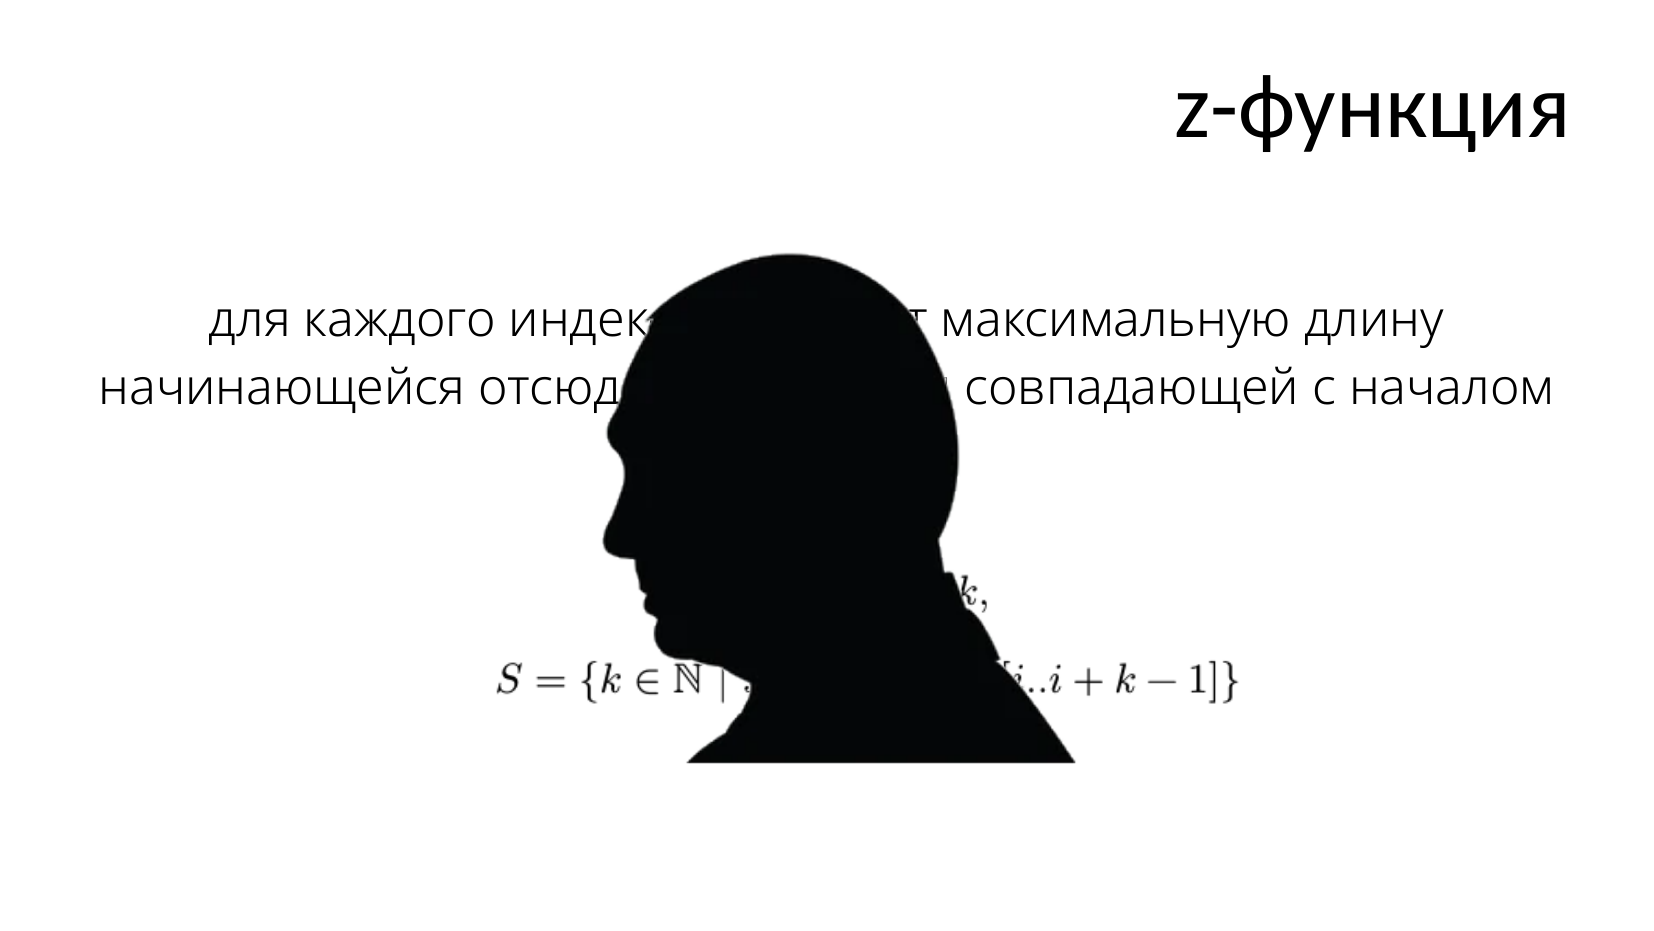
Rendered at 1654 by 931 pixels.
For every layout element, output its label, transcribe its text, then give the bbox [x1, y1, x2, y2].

title z-функция [82, 37, 1571, 193]
subtitle для каждого индекса i находит максимальную длину начинающейся отсюда подстроки и совпадающей с началом строки [1120, 217, 1571, 758]
picture [549, 192, 1120, 810]
subtitle для каждого индекса i находит максимальную длину начинающейся отсюда подстроки и совпадающей с началом строки [82, 217, 549, 758]
